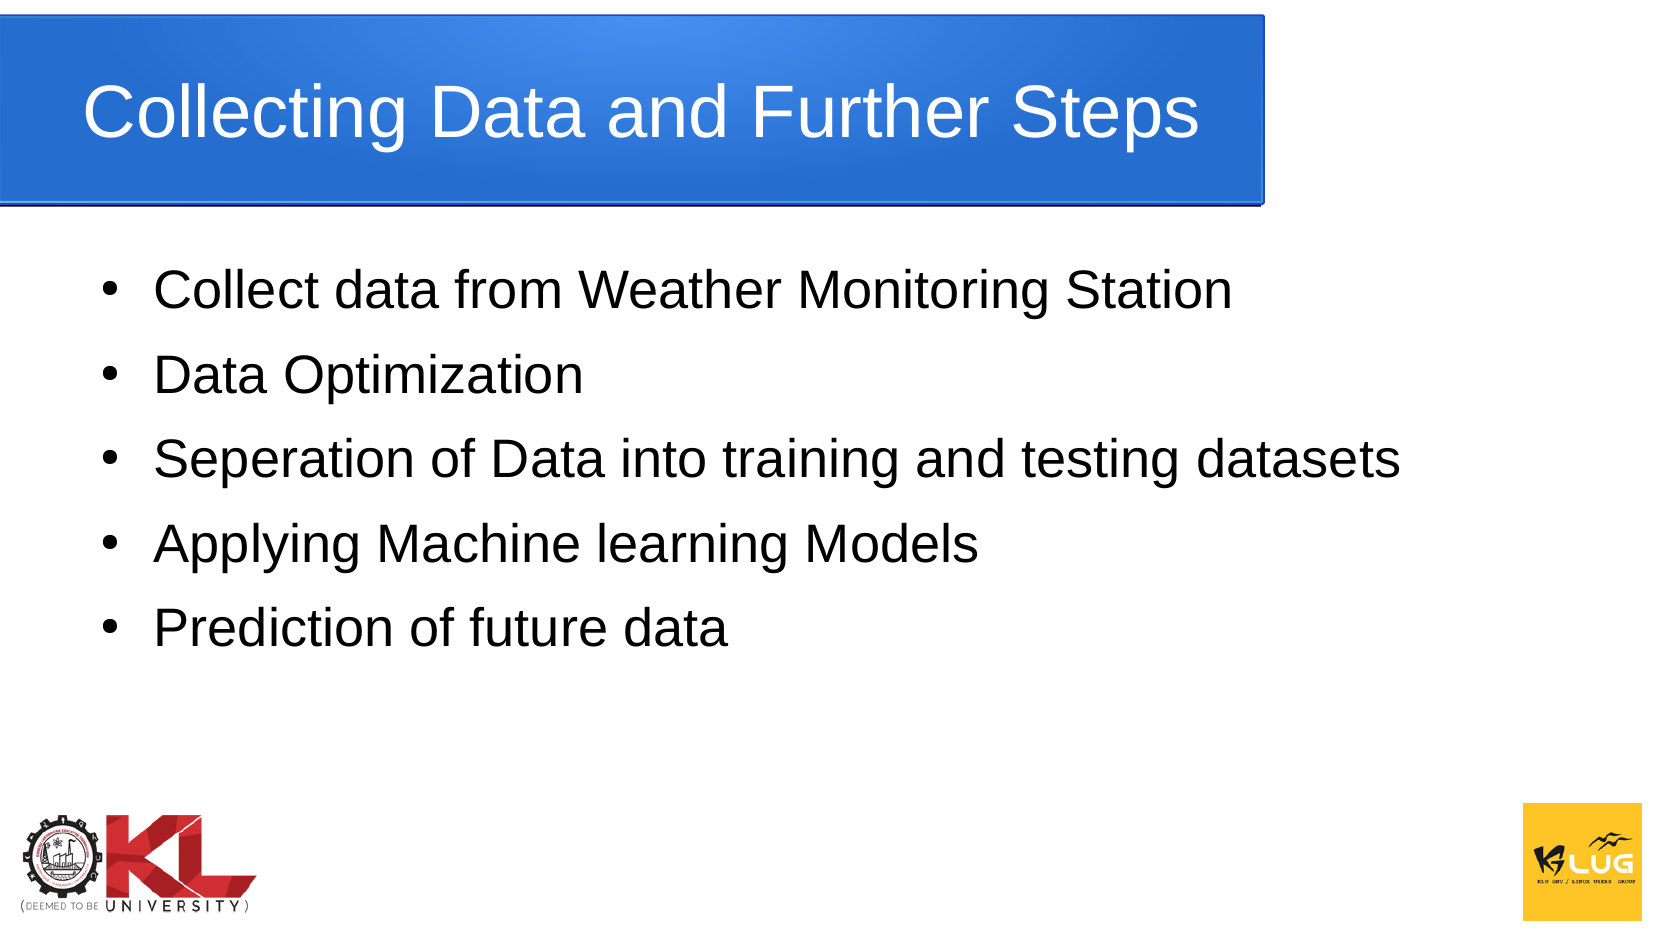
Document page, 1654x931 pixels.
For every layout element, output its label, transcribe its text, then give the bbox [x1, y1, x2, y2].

picture [10, 803, 260, 922]
picture [1523, 803, 1642, 922]
list Collect data from Weather Monitoring Station Data Optimization Seperation of Data into training and testing datasets Applying Machine learning Models Prediction of future data [82, 259, 1571, 800]
title Collecting Data and Further Steps [82, 35, 1235, 189]
